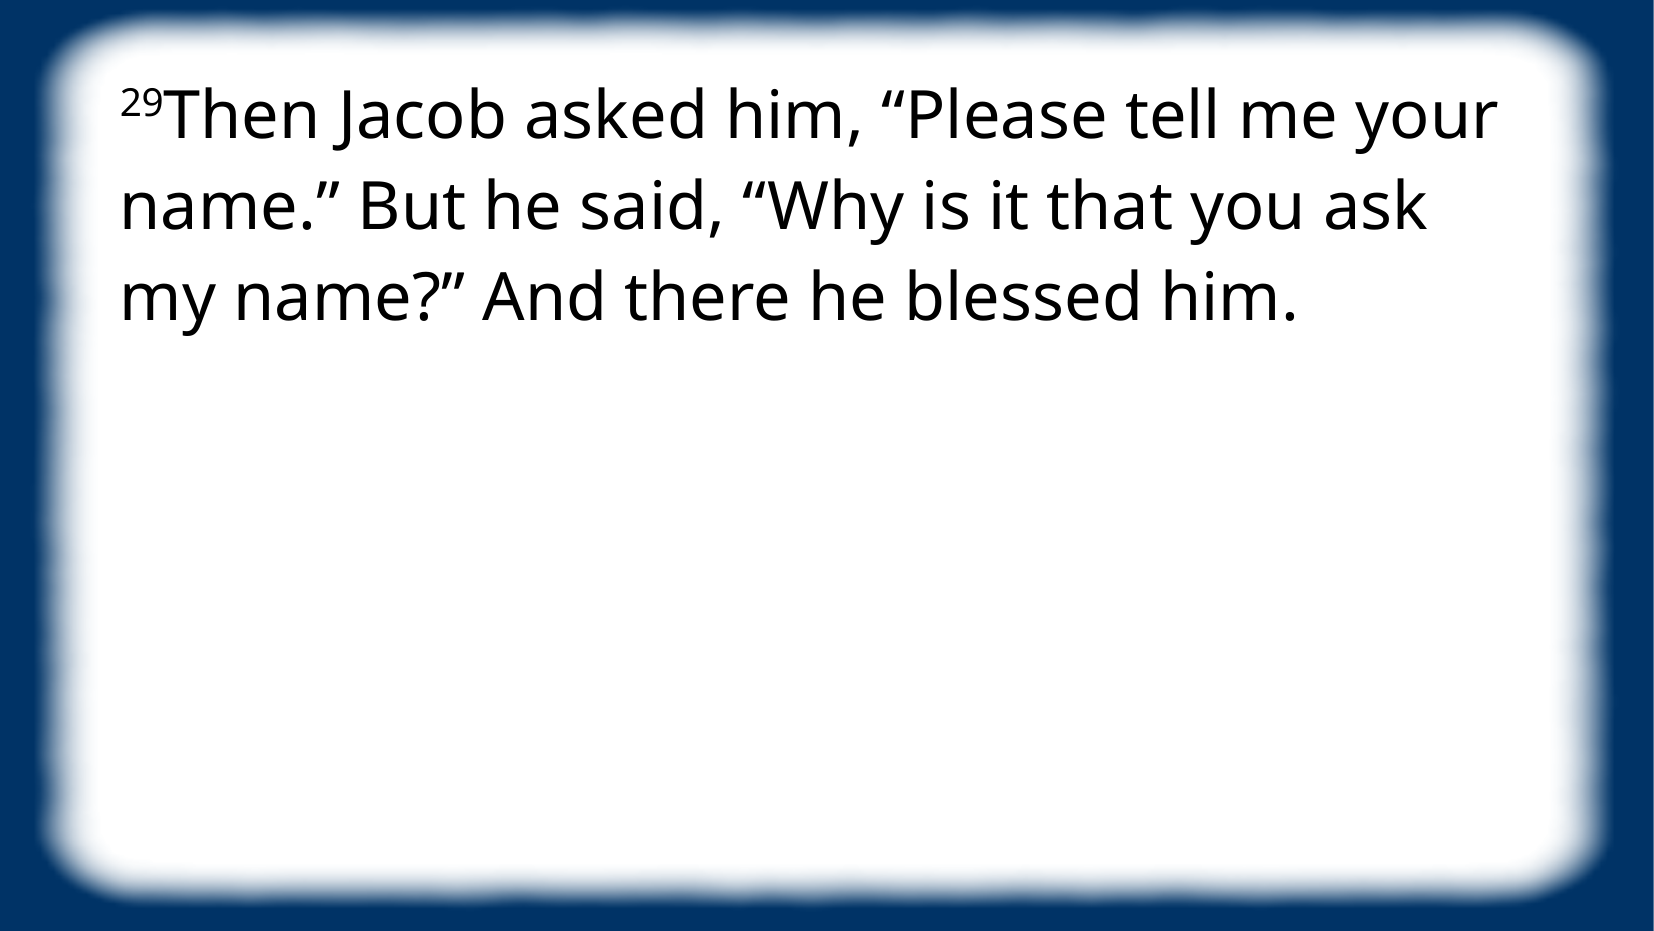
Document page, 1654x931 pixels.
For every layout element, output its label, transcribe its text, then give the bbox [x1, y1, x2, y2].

picture [0, 0, 1654, 931]
text_box 29Then Jacob asked him, “Please tell me your name.” But he said, “Why is it that you ask my name?” And there he blessed him. [105, 60, 1546, 346]
